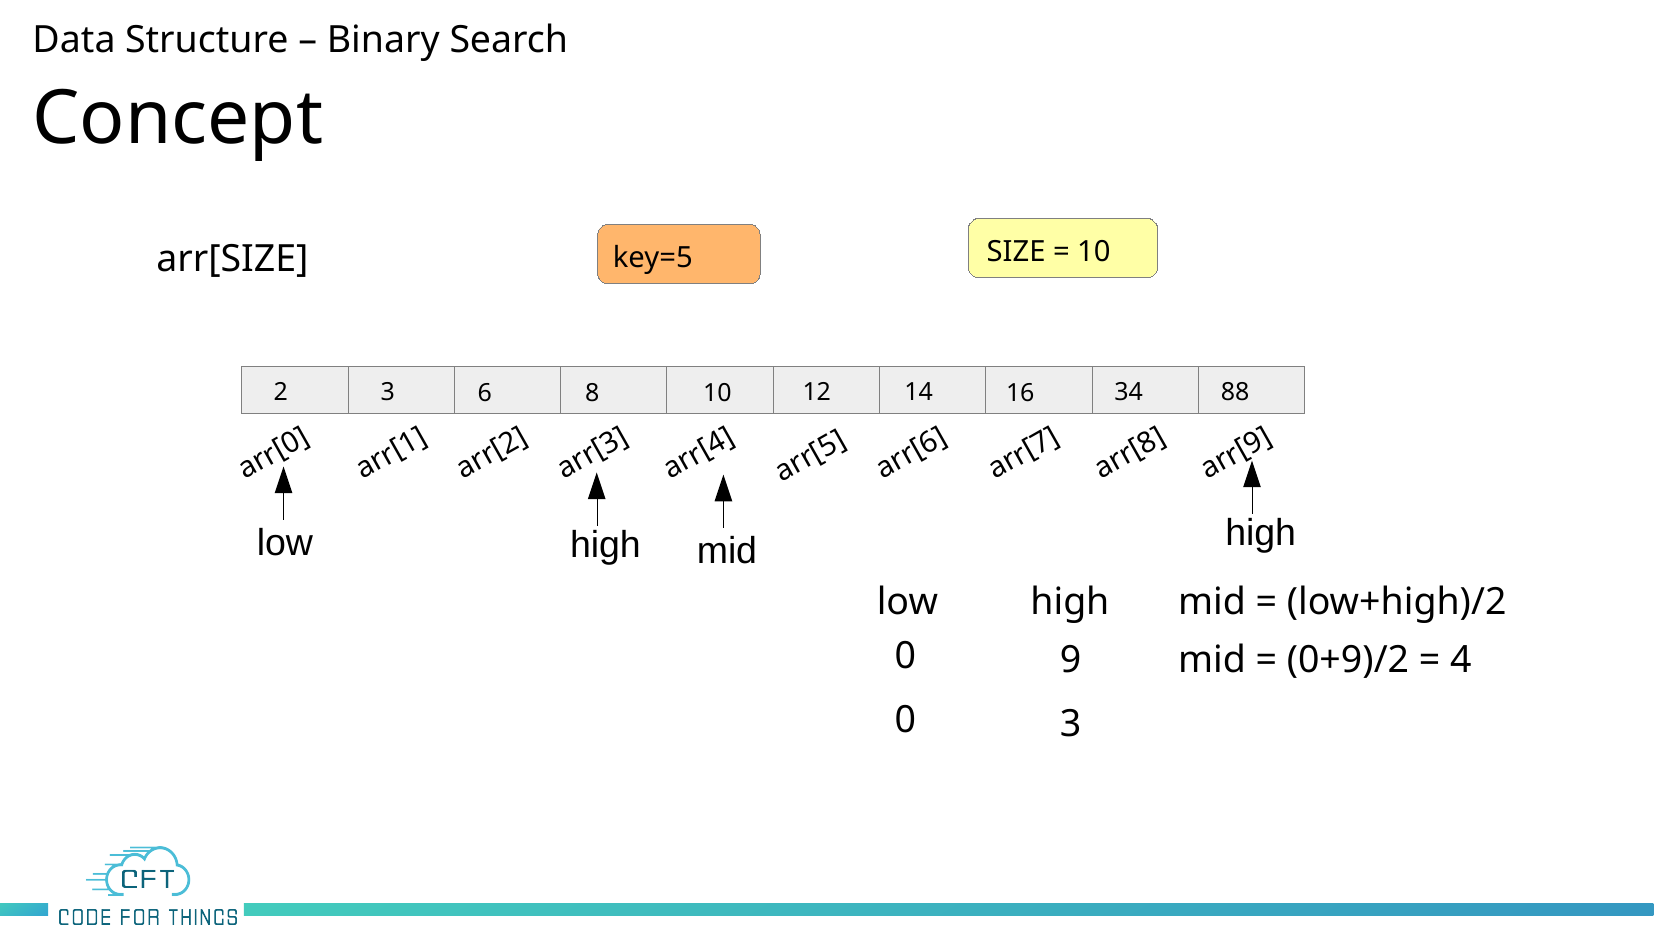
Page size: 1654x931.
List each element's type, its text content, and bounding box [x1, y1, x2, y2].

text_box 3 [365, 366, 436, 411]
text_box arr[9] [1175, 390, 1317, 505]
text_box arr[7] [964, 412, 1104, 505]
text_box [971, 366, 991, 414]
text_box 10 [688, 367, 774, 412]
text_box low [862, 566, 957, 626]
text_box [241, 366, 285, 414]
title Data Structure – Binary Search Concept [32, 12, 1184, 166]
text_box arr[4] [641, 412, 780, 505]
text_box arr[3] [531, 404, 673, 505]
text_box low [242, 513, 328, 571]
text_box [870, 366, 889, 414]
text_box [968, 218, 1158, 278]
text_box 8 [570, 367, 652, 412]
text_box high [1015, 566, 1128, 626]
text_box arr[1] [330, 389, 467, 505]
text_box arr[5] [750, 407, 891, 508]
text_box [329, 366, 403, 414]
text_box 9 [1045, 625, 1099, 684]
text_box SIZE = 10 [971, 222, 1152, 272]
text_box mid = (low+high)/2 [1163, 566, 1563, 625]
text_box arr[0] [212, 397, 353, 505]
picture [59, 846, 237, 925]
text_box [1181, 366, 1206, 414]
text_box [1288, 366, 1305, 414]
text_box high [555, 516, 656, 573]
text_box 12 [787, 366, 870, 411]
text_box [599, 224, 759, 229]
text_box mid = (0+9)/2 = 4 [1163, 625, 1654, 686]
text_box 0 [879, 620, 934, 680]
text_box 2 [258, 366, 329, 411]
text_box arr[2] [430, 393, 567, 505]
text_box 88 [1206, 366, 1288, 418]
text_box 14 [889, 366, 971, 418]
text_box 34 [1099, 366, 1181, 418]
text_box 3 [1045, 689, 1099, 748]
text_box high [1210, 504, 1311, 562]
text_box 0 [879, 685, 934, 744]
text_box key=5 [590, 229, 768, 284]
text_box mid [682, 521, 772, 579]
text_box [436, 366, 828, 414]
text_box arr[SIZE] [141, 224, 355, 291]
text_box arr[6] [857, 404, 992, 505]
text_box [1088, 366, 1099, 414]
text_box 16 [991, 366, 1088, 418]
text_box arr[8] [1072, 389, 1207, 505]
text_box 6 [462, 367, 545, 412]
